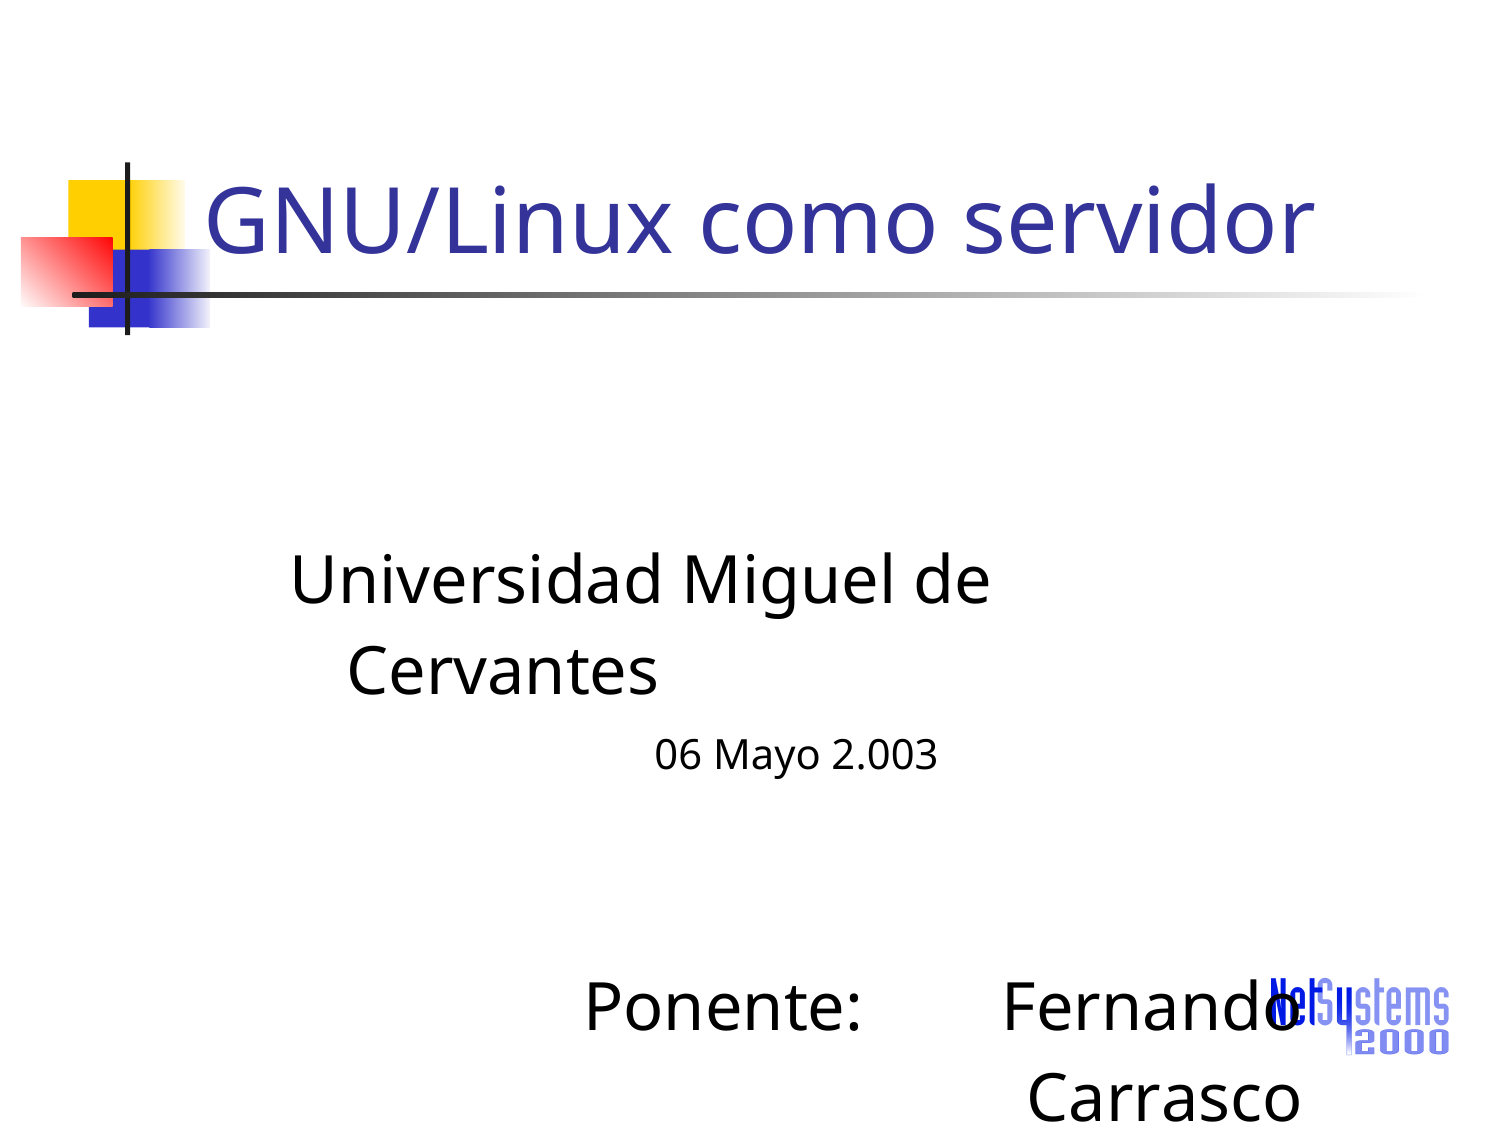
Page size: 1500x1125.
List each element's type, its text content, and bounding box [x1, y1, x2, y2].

text_box Universidad Miguel de Cervantes 06 Mayo 2.003 Ponente: Fernando Carrasco [274, 525, 1319, 932]
title GNU/Linux como servidor [188, 101, 1468, 289]
picture [1262, 949, 1463, 1084]
